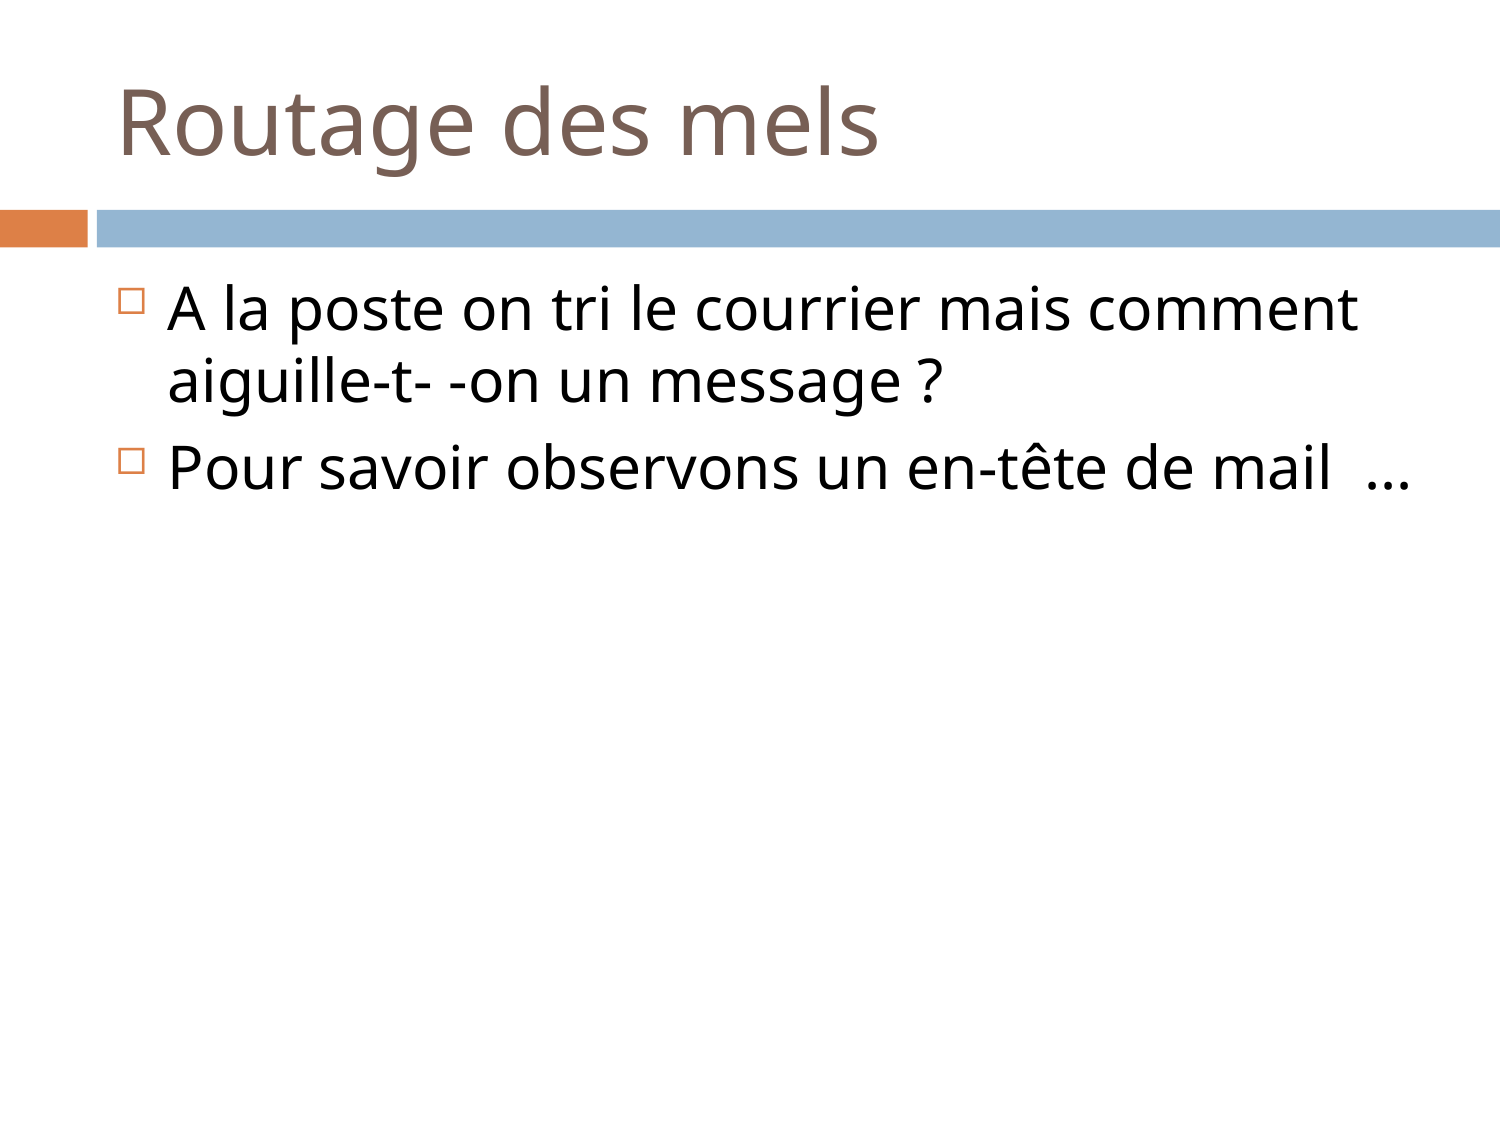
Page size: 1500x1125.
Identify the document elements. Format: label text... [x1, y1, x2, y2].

list A la poste on tri le courrier mais comment aiguille-t- -on un message ? Pour savoir observons un en-tête de mail ... [100, 262, 1438, 1000]
title Routage des mels [100, 37, 1438, 201]
